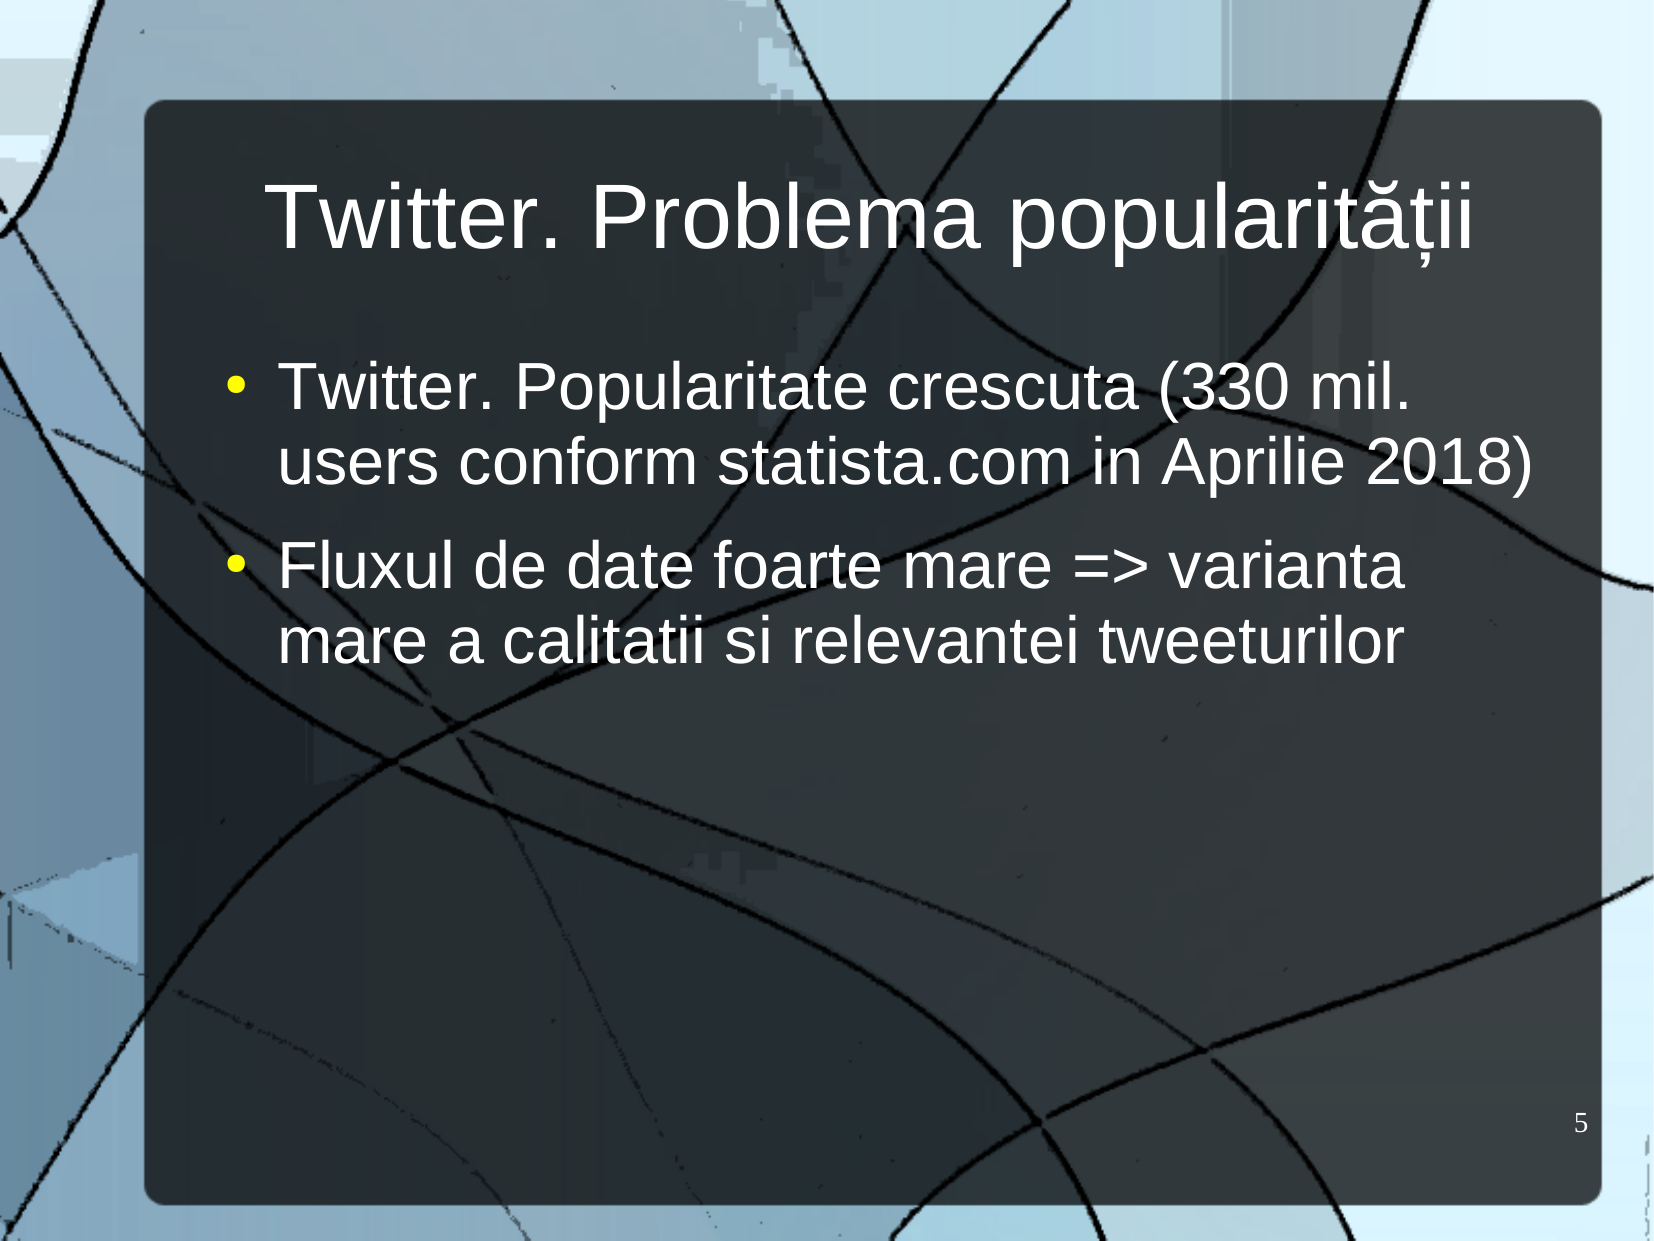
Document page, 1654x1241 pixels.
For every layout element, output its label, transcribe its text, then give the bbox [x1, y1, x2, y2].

title Twitter. Problema popularității [159, 108, 1583, 325]
list Twitter. Popularitate crescuta (330 mil. users conform statista.com in Aprilie 2018) Fluxul de date foarte mare => varianta mare a calitatii si relevantei tweeturilor [206, 349, 1571, 1034]
picture [0, 0, 1654, 1241]
